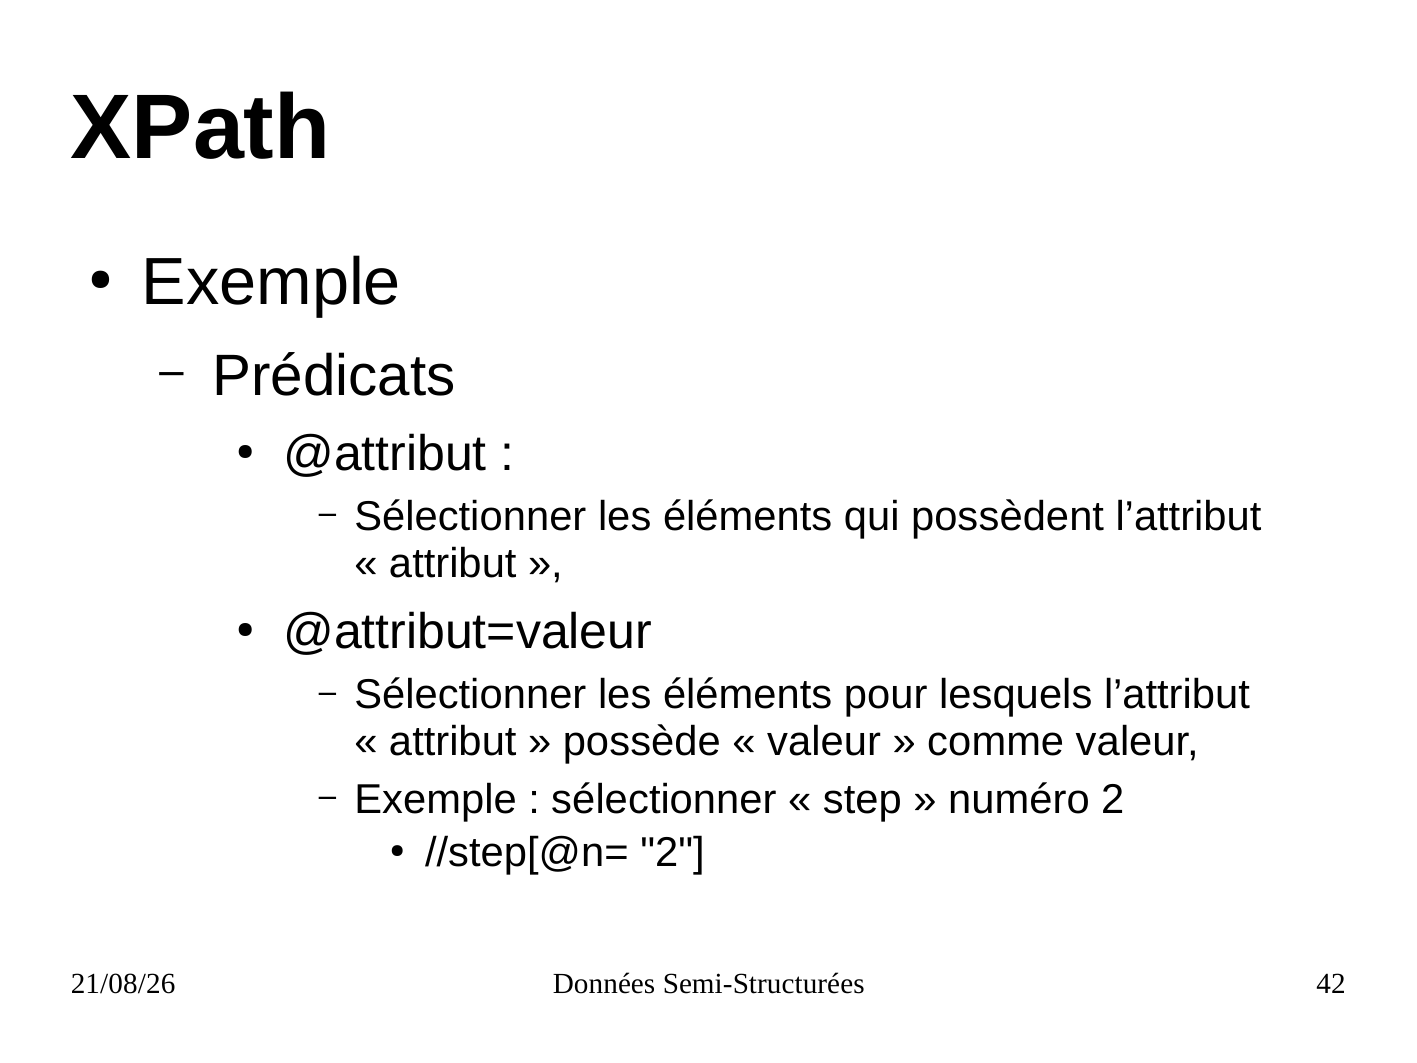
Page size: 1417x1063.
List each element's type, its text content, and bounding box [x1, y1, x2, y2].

title XPath [70, 42, 1346, 212]
list Exemple Prédicats @attribut : Sélectionner les éléments qui possèdent l’attribut « attribut », @attribut=valeur Sélectionner les éléments pour lesquels l’attribut « attribut » possède « valeur » comme valeur, Exemple : sélectionner « step » numéro 2 //step[@n= "2"] [70, 244, 1346, 925]
